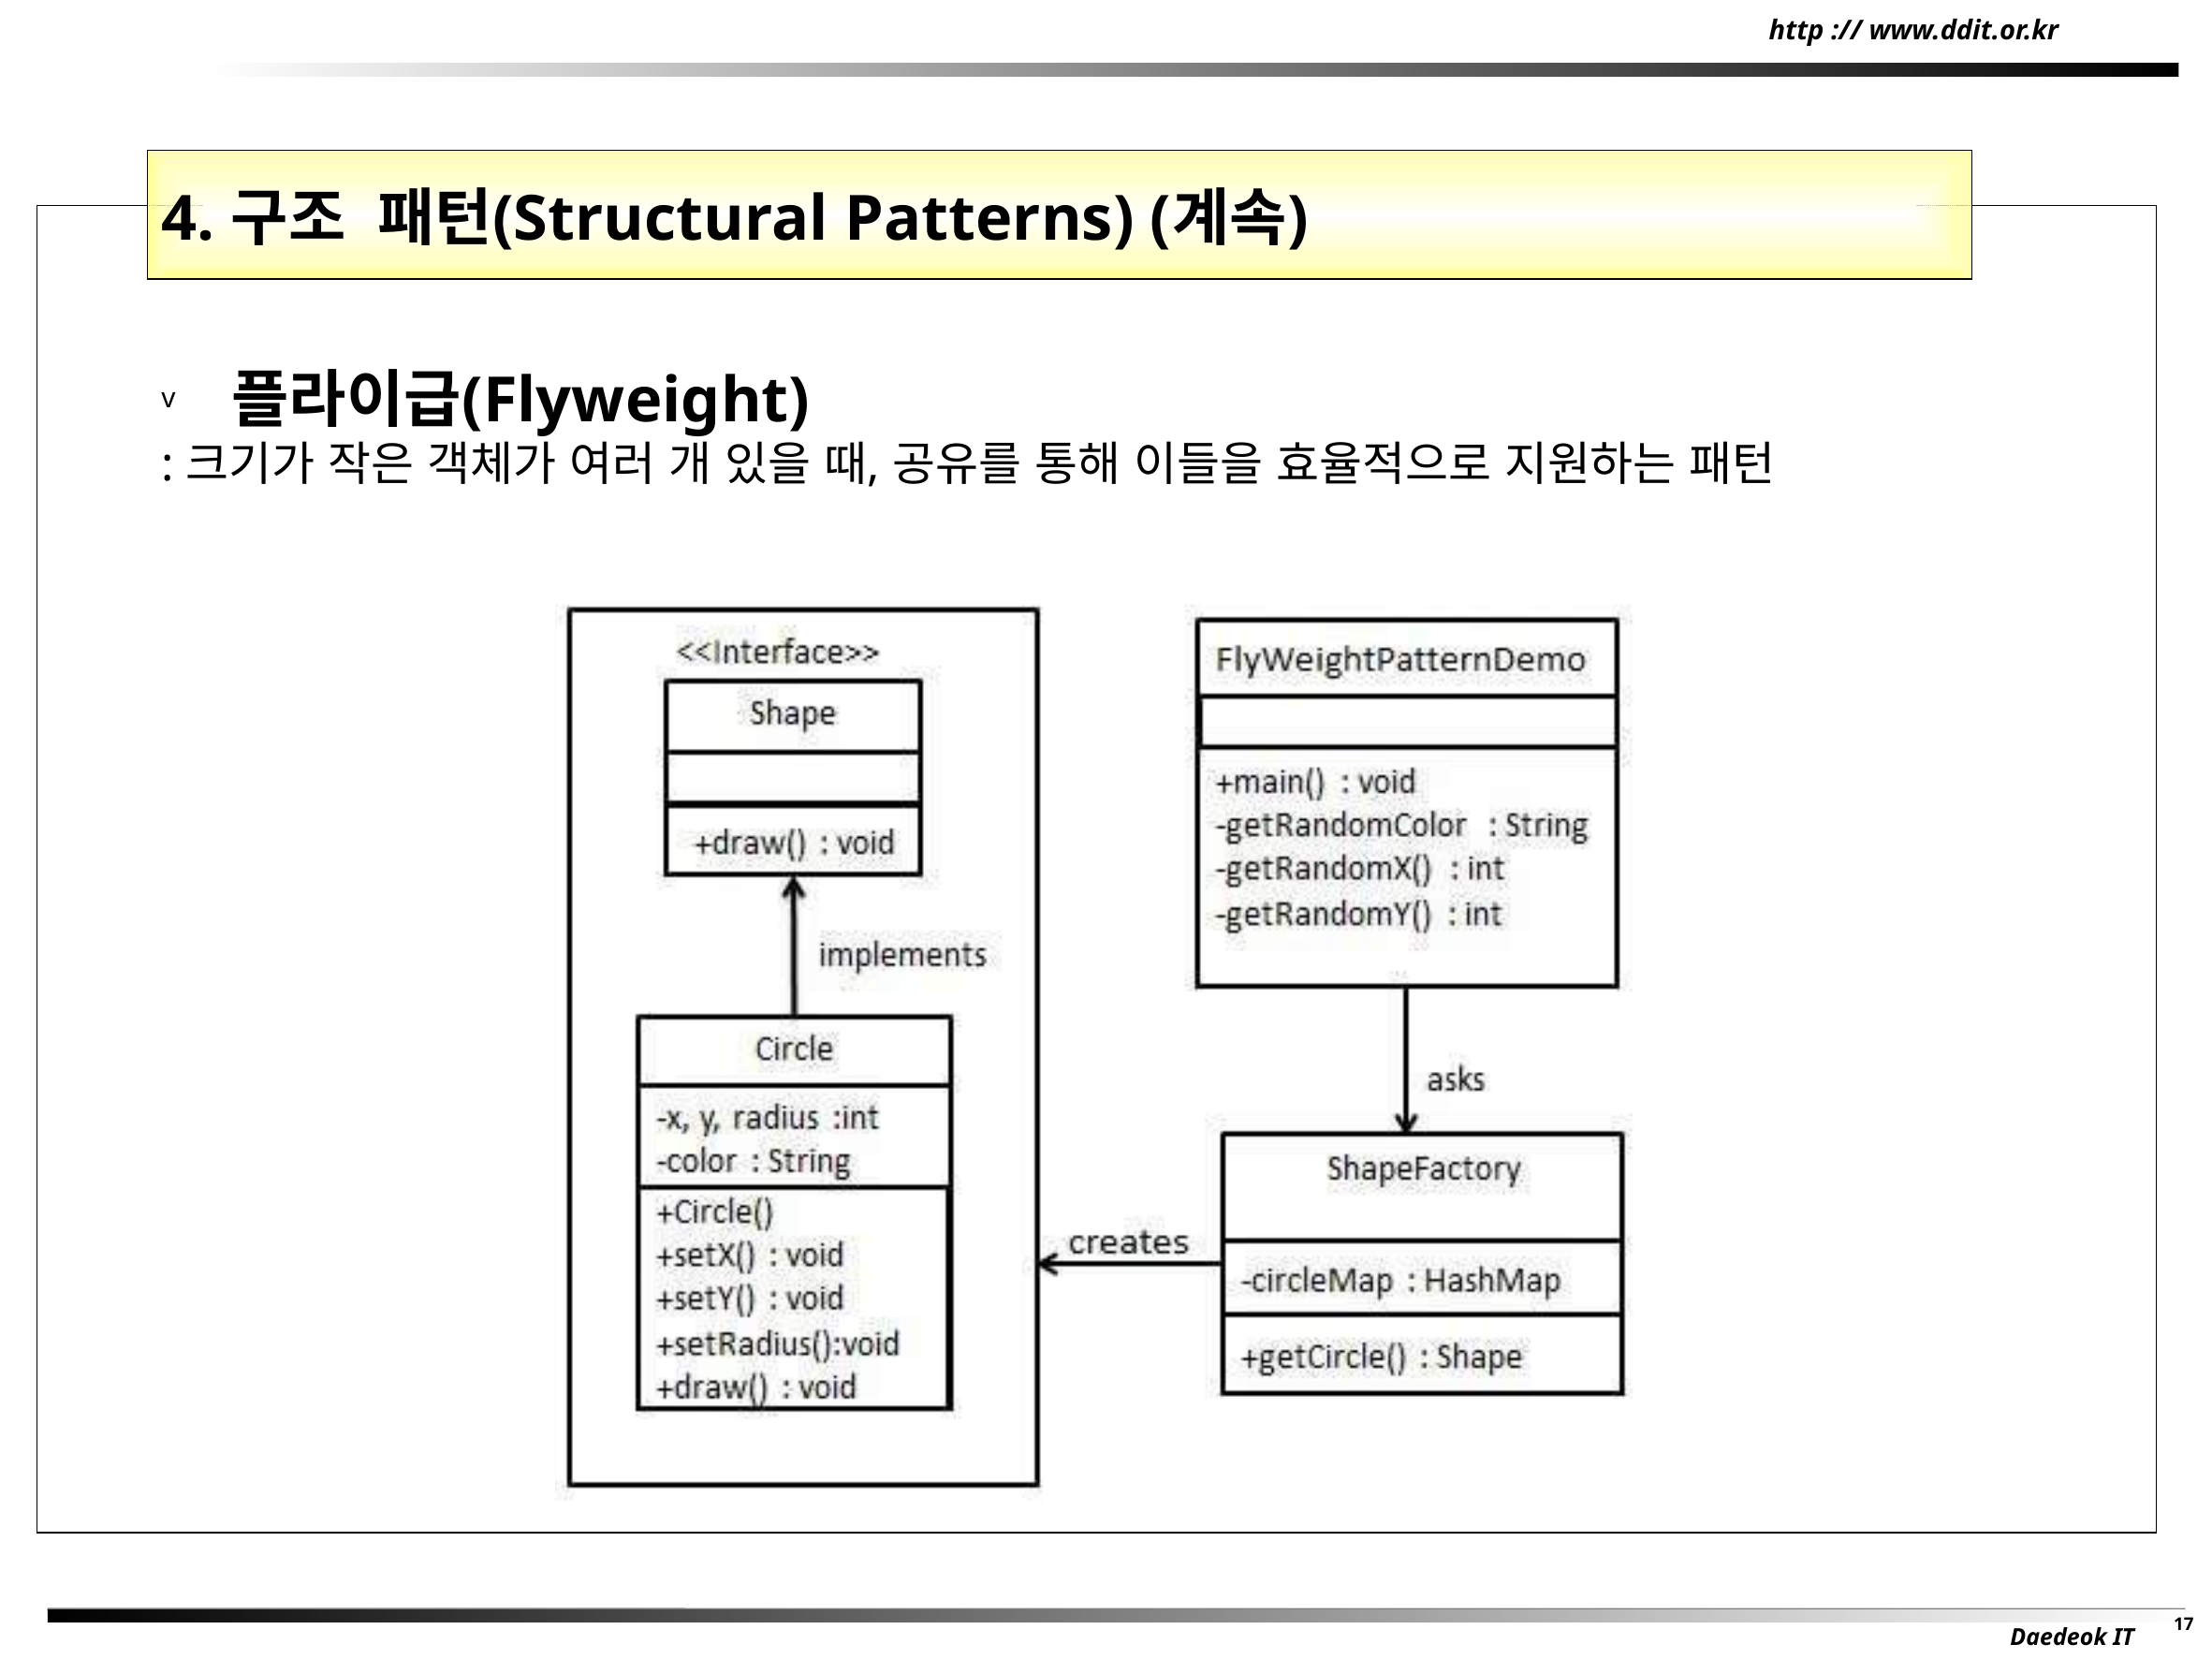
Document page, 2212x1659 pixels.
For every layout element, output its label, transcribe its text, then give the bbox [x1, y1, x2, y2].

text_box 플라이급(Flyweight) : 크기가 작은 객체가 여러 개 있을 때, 공유를 통해 이들을 효율적으로 지원하는 패턴 [147, 352, 2046, 498]
text_box 4. 구조 패턴(Structural Patterns) (계속) [147, 150, 1972, 280]
picture [555, 585, 1638, 1504]
